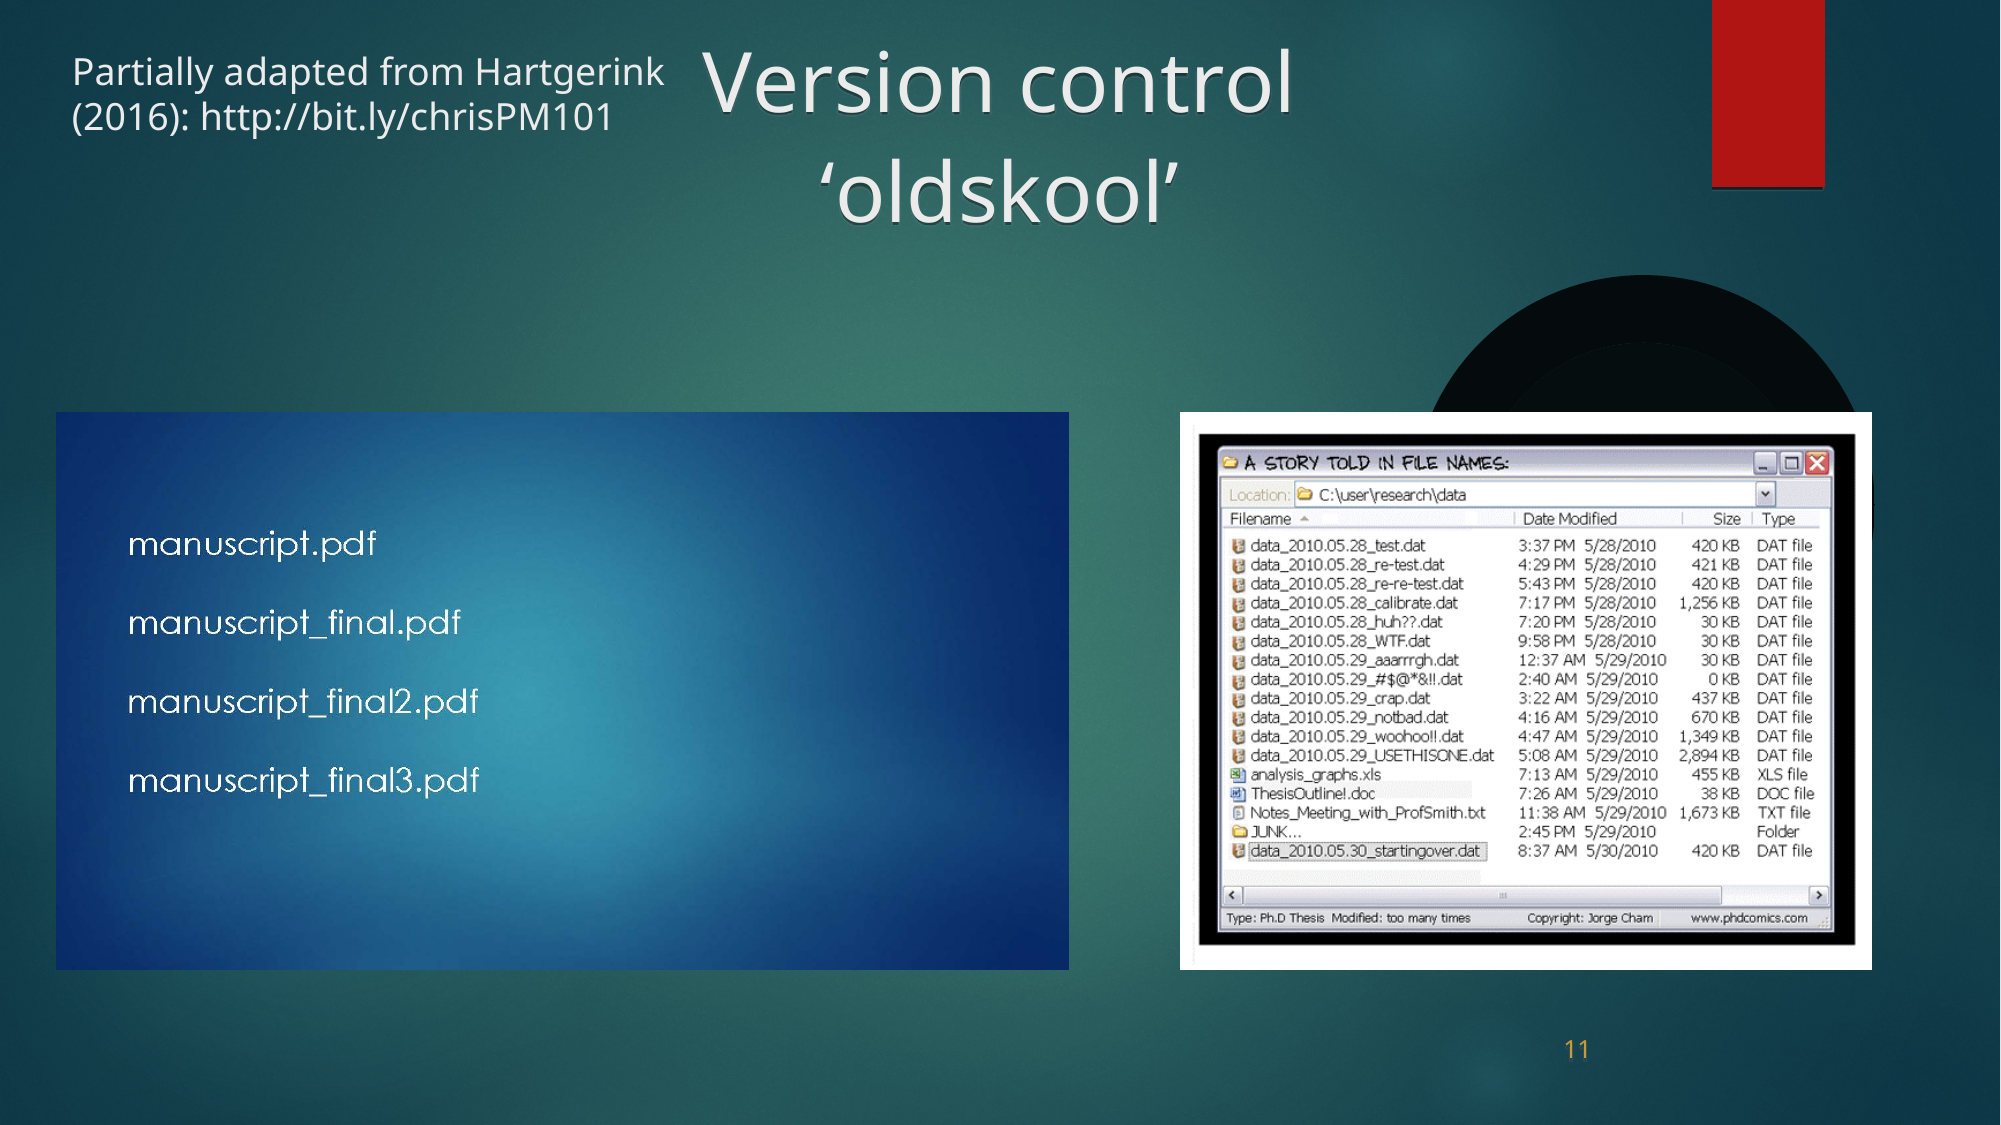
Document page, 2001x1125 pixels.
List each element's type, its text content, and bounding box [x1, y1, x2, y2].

text_box [324, 402, 1675, 971]
text_box [1548, 1026, 1676, 1087]
text_box Partially adapted from Hartgerink (2016): http://bit.ly/chrisPM101 [56, 40, 691, 147]
text_box Version control ‘oldskool’ [324, 21, 1675, 402]
picture [56, 412, 1069, 971]
picture [1180, 412, 1872, 971]
